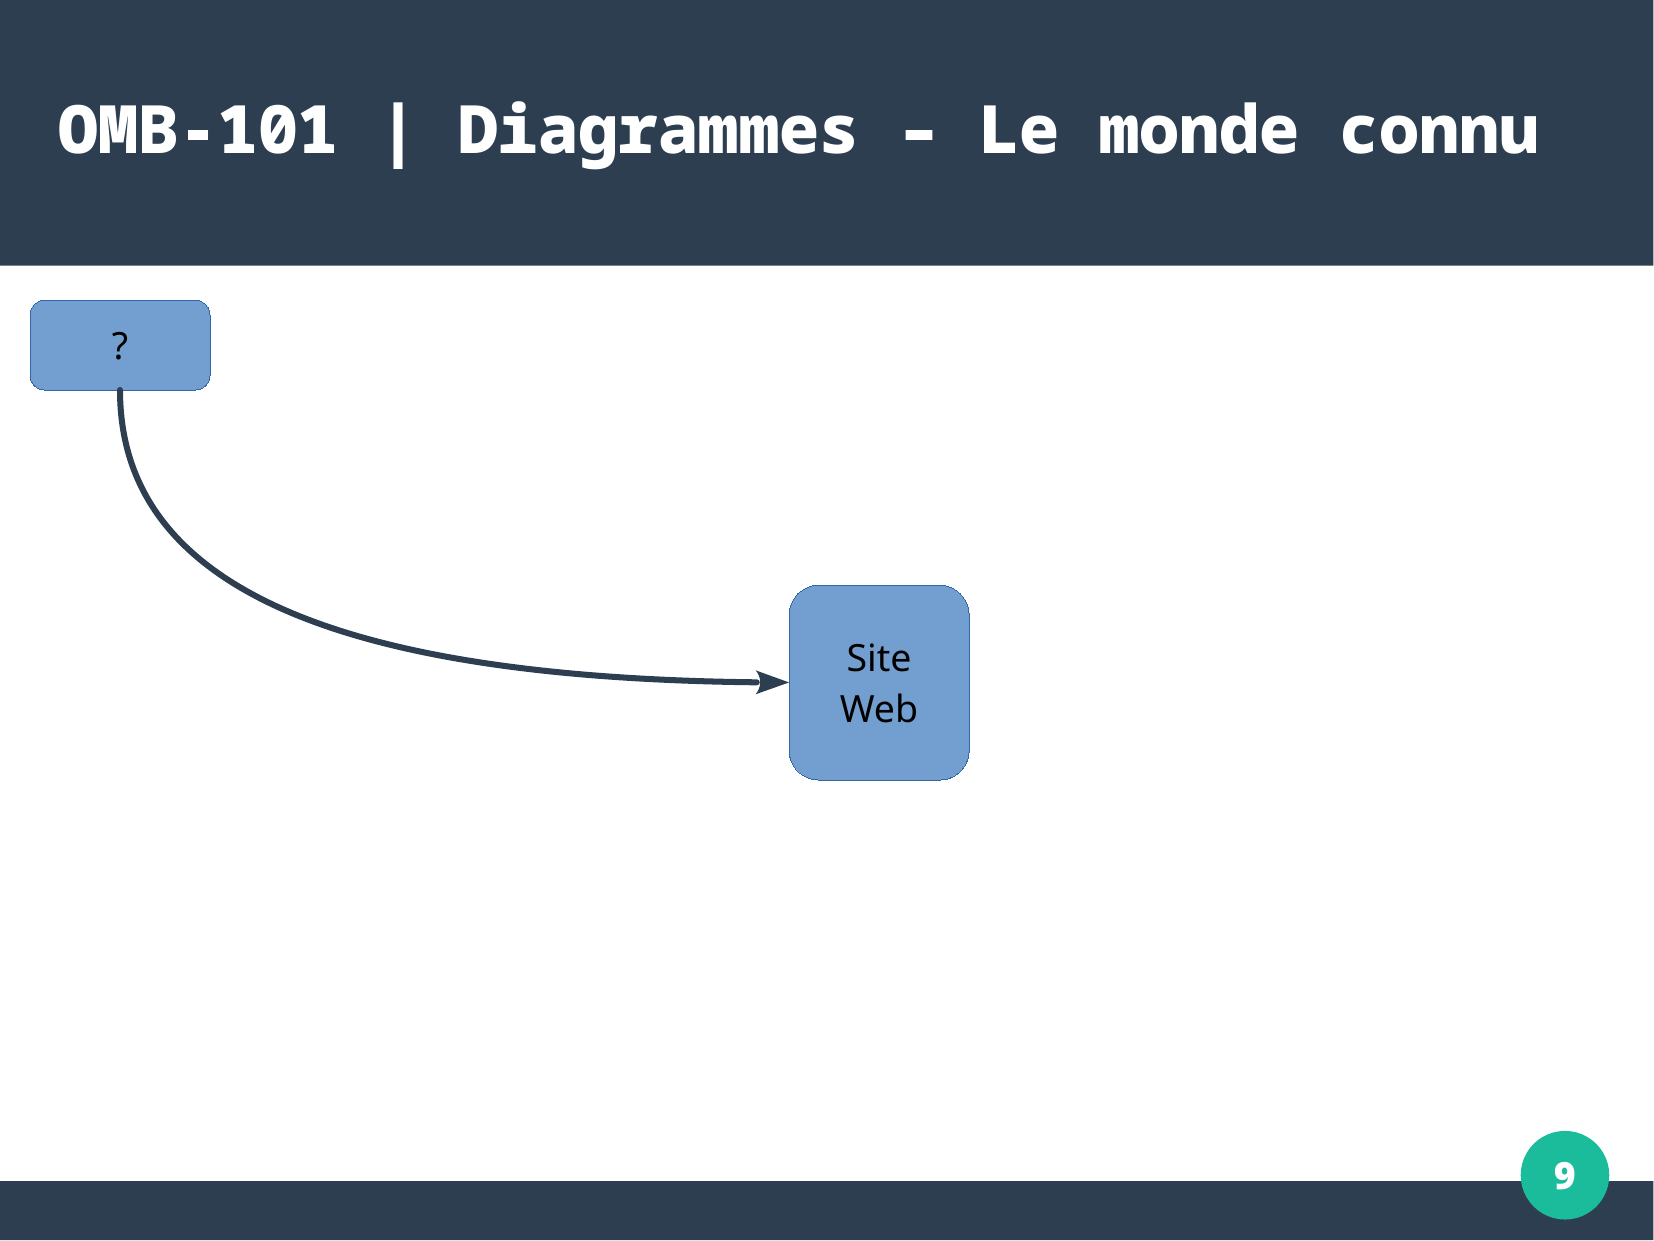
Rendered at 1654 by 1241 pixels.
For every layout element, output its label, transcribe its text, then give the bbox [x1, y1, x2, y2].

title OMB-101 | Diagrammes – Le monde connu [59, 49, 1595, 207]
text_box ? [30, 300, 211, 391]
text_box Site Web [789, 585, 970, 781]
